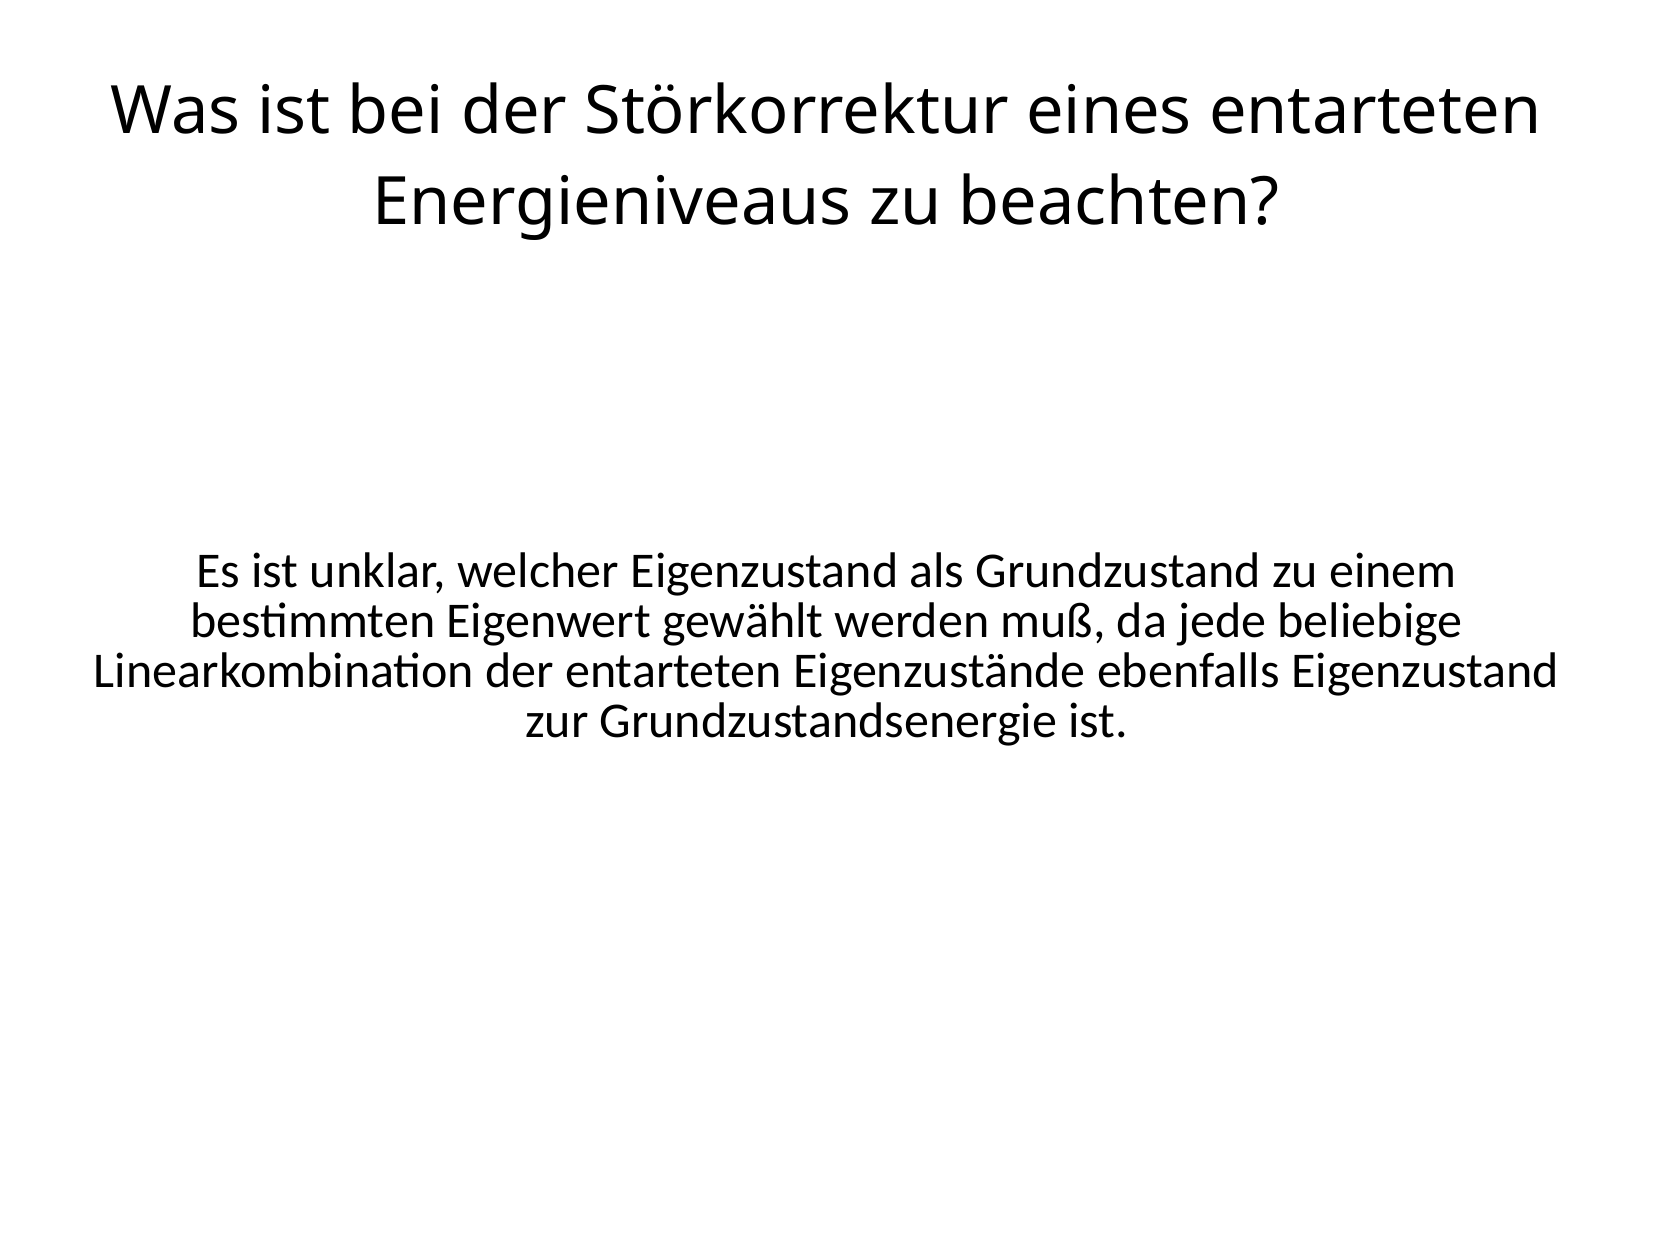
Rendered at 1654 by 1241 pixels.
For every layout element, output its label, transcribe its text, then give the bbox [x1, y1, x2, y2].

title Was ist bei der Störkorrektur eines entarteten Energieniveaus zu beachten? [82, 49, 1571, 257]
subtitle Es ist unklar, welcher Eigenzustand als Grundzustand zu einem bestimmten Eigenwert gewählt werden muß, da jede beliebige Linearkombination der entarteten Eigenzustände ebenfalls Eigenzustand zur Grundzustandsenergie ist. [82, 290, 1571, 1010]
